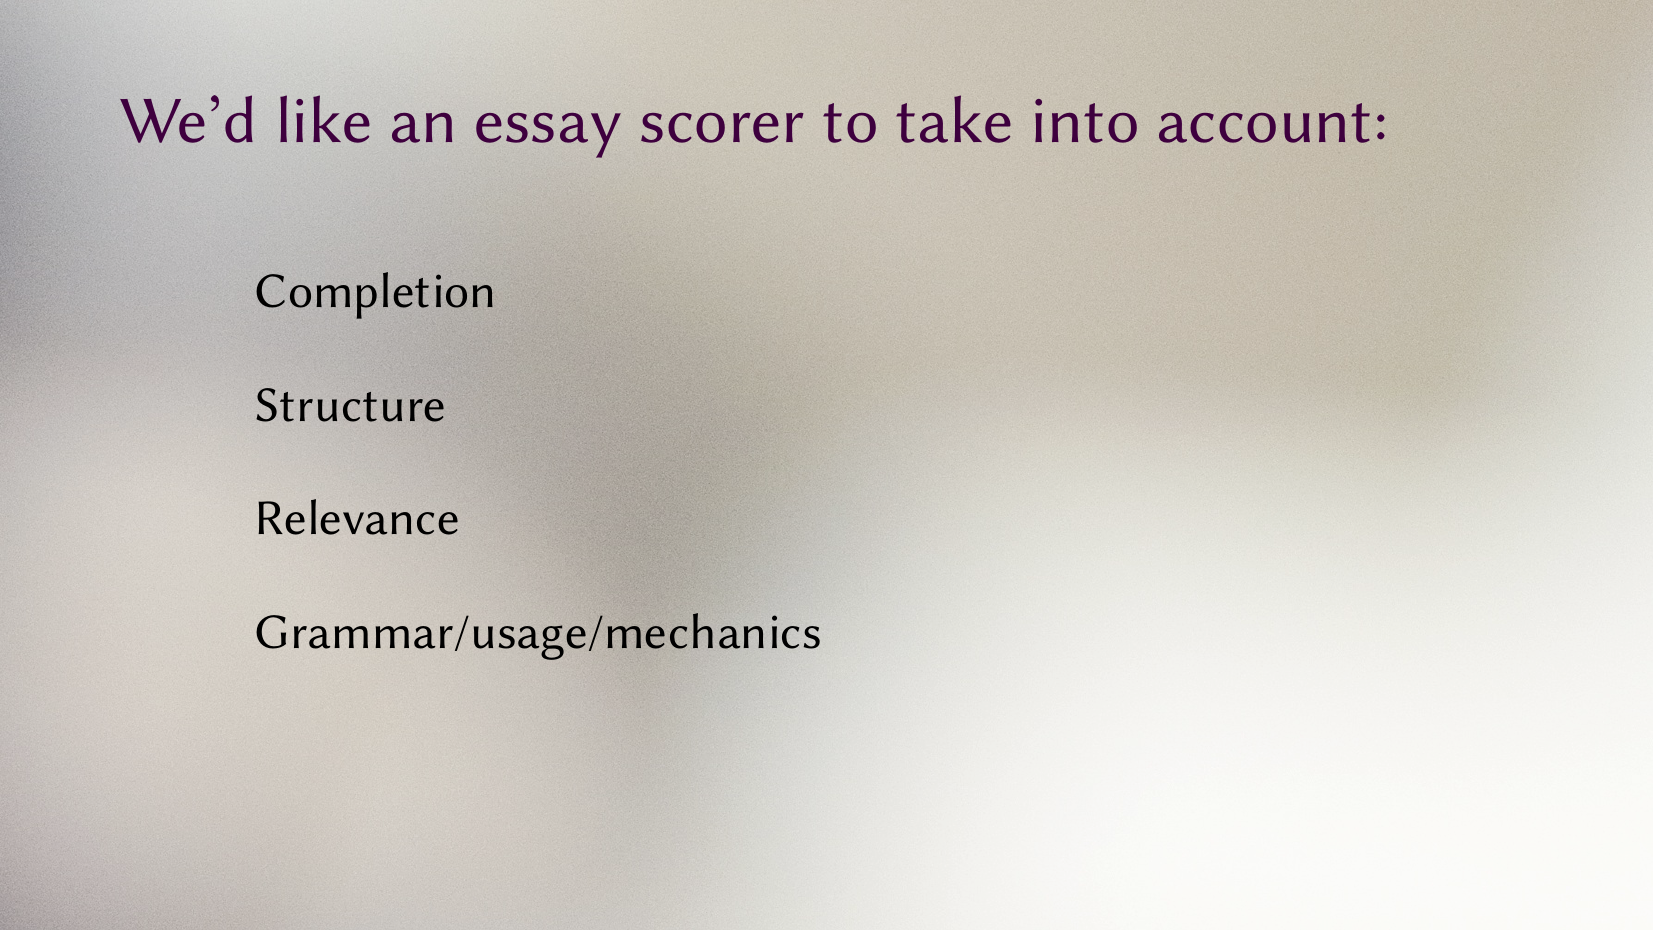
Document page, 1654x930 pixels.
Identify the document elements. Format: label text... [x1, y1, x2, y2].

text_box Completion Structure Relevance Grammar/usage/mechanics [239, 254, 1365, 897]
text_box We’d like an essay scorer to take into account: [104, 74, 1560, 285]
